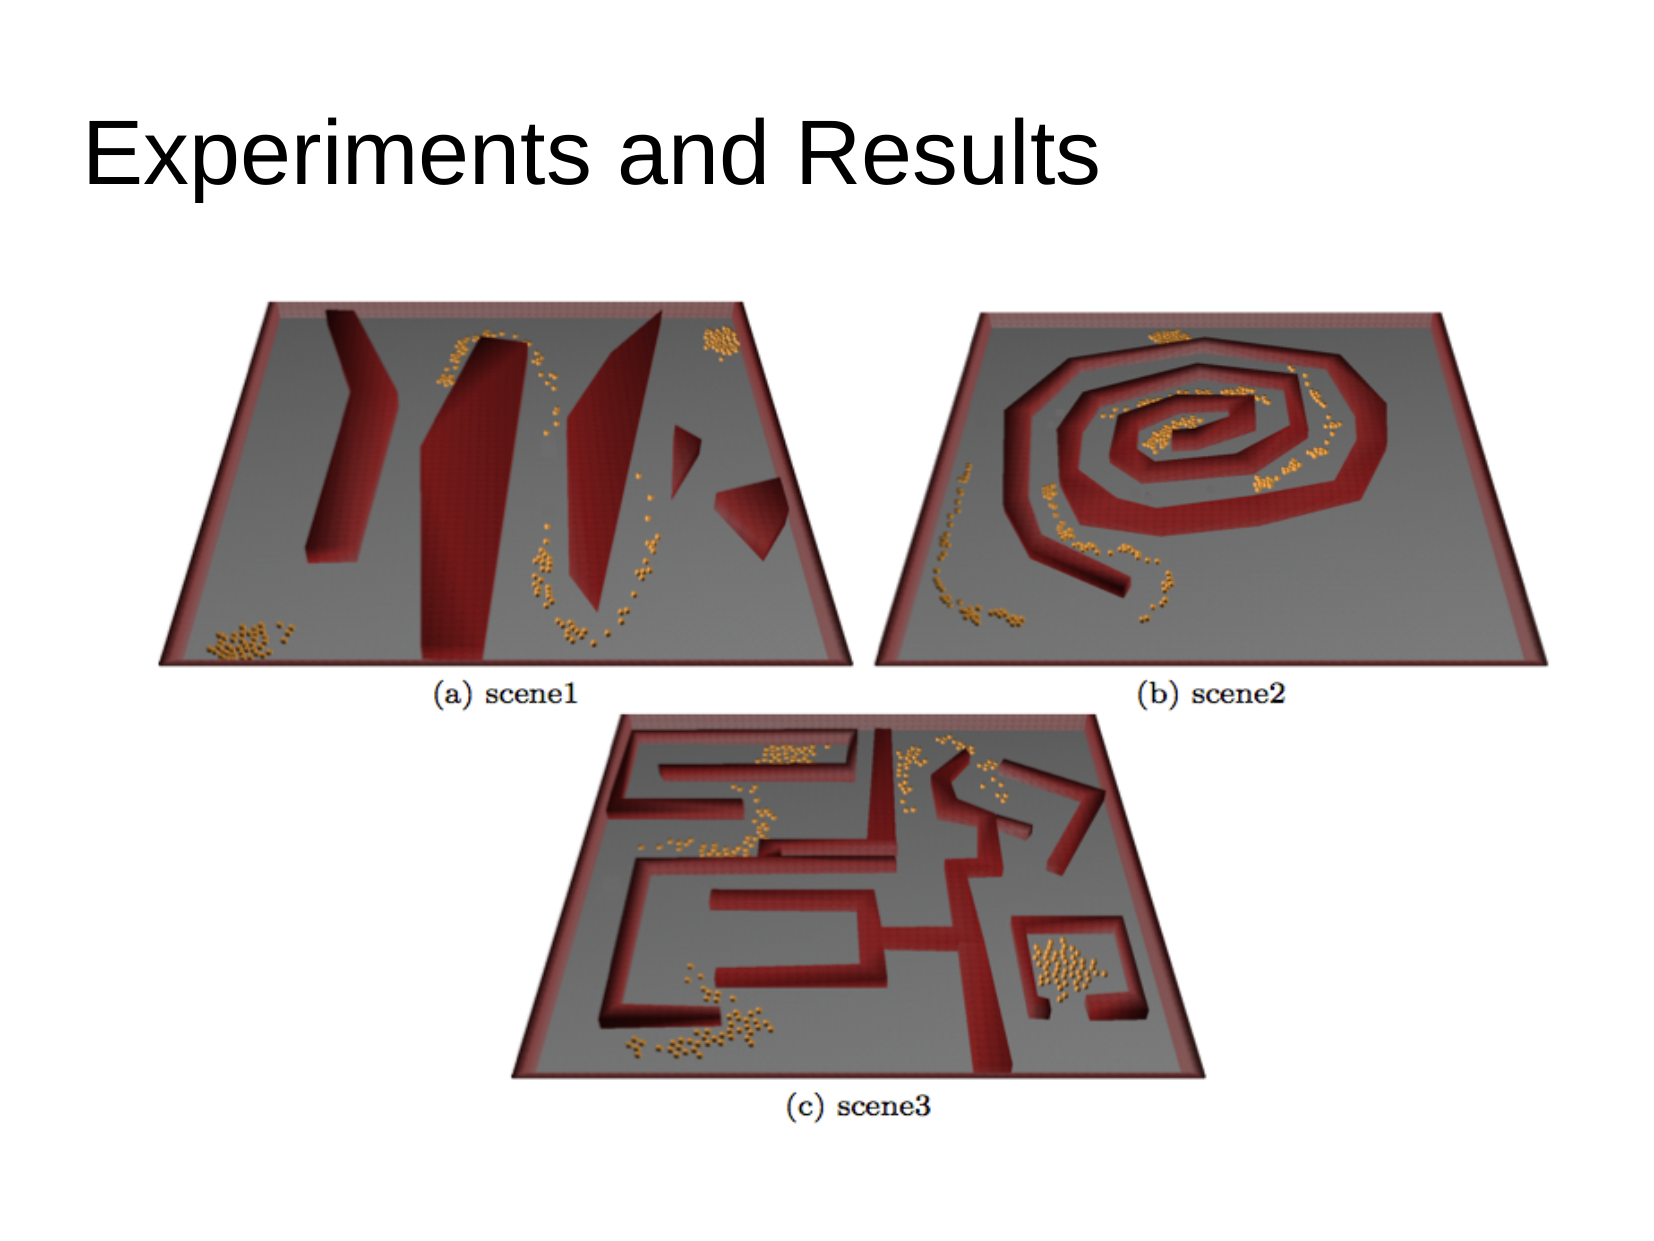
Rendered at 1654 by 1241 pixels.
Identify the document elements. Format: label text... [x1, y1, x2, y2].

title Experiments and Results [82, 49, 1571, 239]
picture [82, 239, 1606, 1141]
